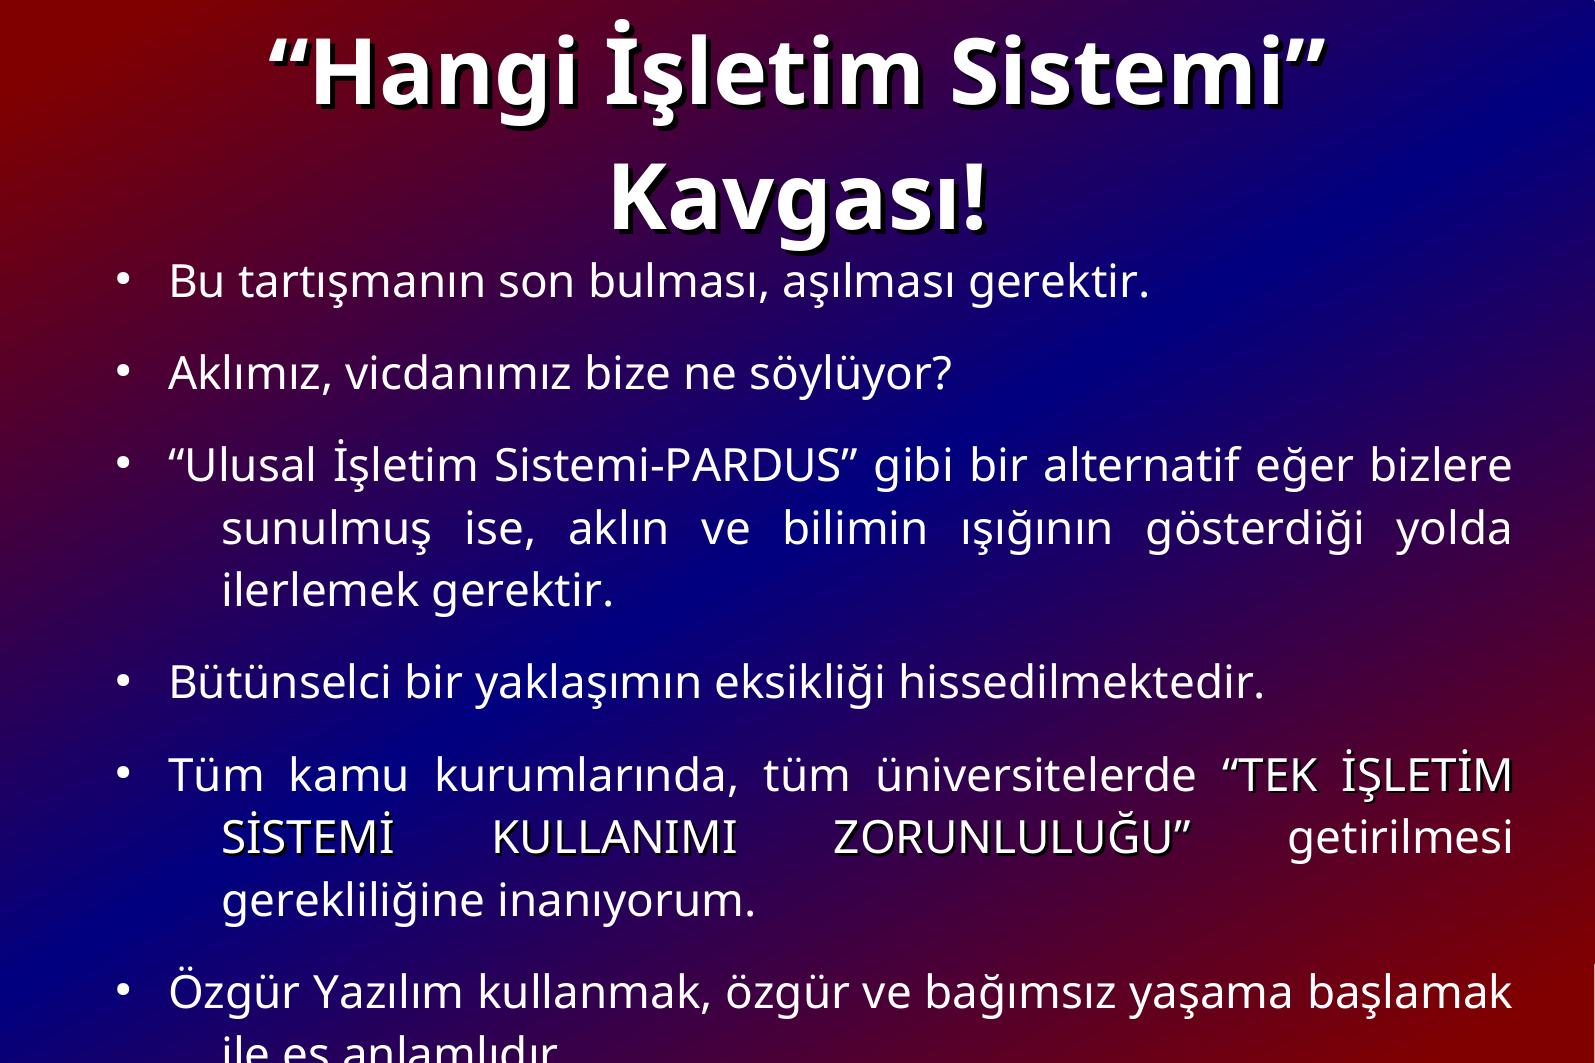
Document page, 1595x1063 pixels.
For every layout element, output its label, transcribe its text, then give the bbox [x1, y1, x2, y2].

title “Hangi İşletim Sistemi” Kavgası! [79, 42, 1515, 220]
list Bu tartışmanın son bulması, aşılması gerektir. Aklımız, vicdanımız bize ne söylüyor? “Ulusal İşletim Sistemi-PARDUS” gibi bir alternatif eğer bizlere sunulmuş ise, aklın ve bilimin ışığının gösterdiği yolda ilerlemek gerektir. Bütünselci bir yaklaşımın eksikliği hissedilmektedir. Tüm kamu kurumlarında, tüm üniversitelerde “TEK İŞLETİM SİSTEMİ KULLANIMI ZORUNLULUĞU” getirilmesi gerekliliğine inanıyorum. Özgür Yazılım kullanmak, özgür ve bağımsız yaşama başlamak ile eş anlamlıdır. [79, 248, 1515, 1026]
